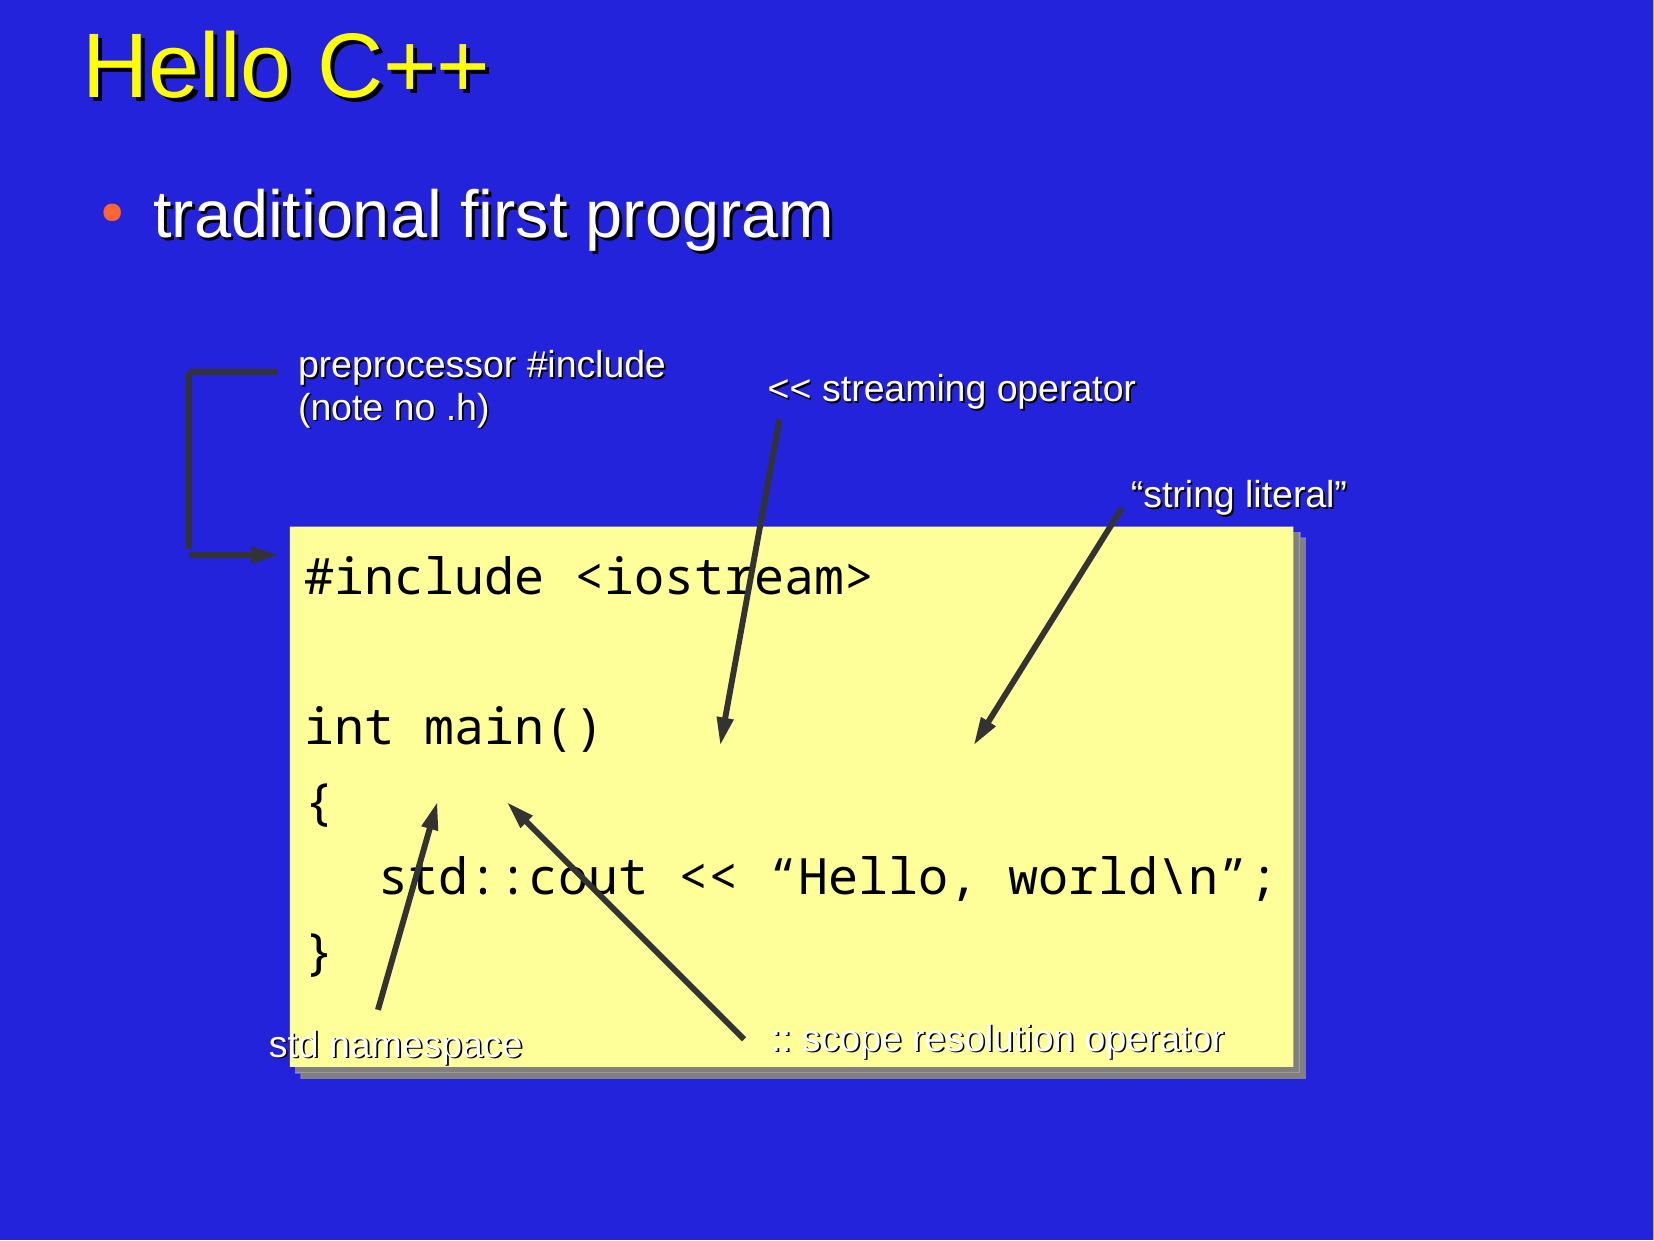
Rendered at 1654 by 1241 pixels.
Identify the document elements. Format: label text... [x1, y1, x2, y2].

text_box #include <iostream> int main() { std::cout << “Hello, world\n”; } [289, 526, 1294, 1067]
text_box std namespace [253, 1015, 538, 1164]
text_box “string literal” [1116, 466, 1382, 615]
text_box << streaming operator [753, 360, 1152, 508]
list traditional first program [82, 177, 1571, 1182]
text_box :: scope resolution operator [755, 1009, 1240, 1158]
text_box preprocessor #include (note no .h) [283, 336, 885, 485]
title Hello C++ [82, 2, 1571, 130]
